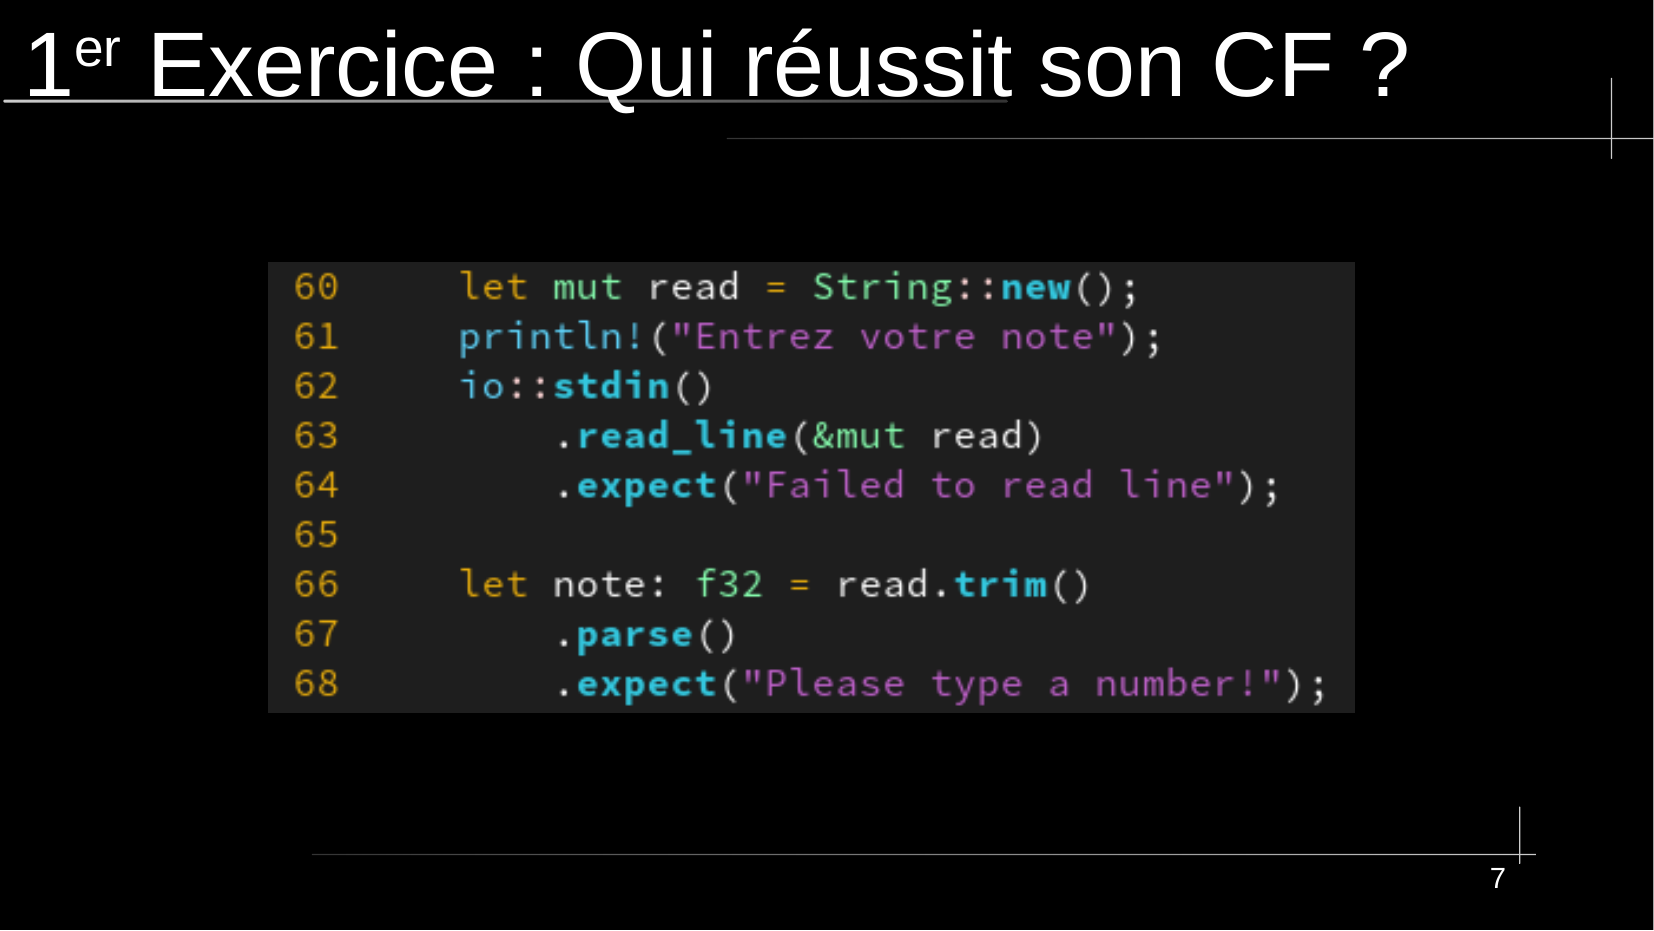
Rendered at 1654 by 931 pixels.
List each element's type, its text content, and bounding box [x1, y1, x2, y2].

picture [268, 262, 1355, 713]
title 1er Exercice : Qui réussit son CF ? [23, 11, 1589, 119]
